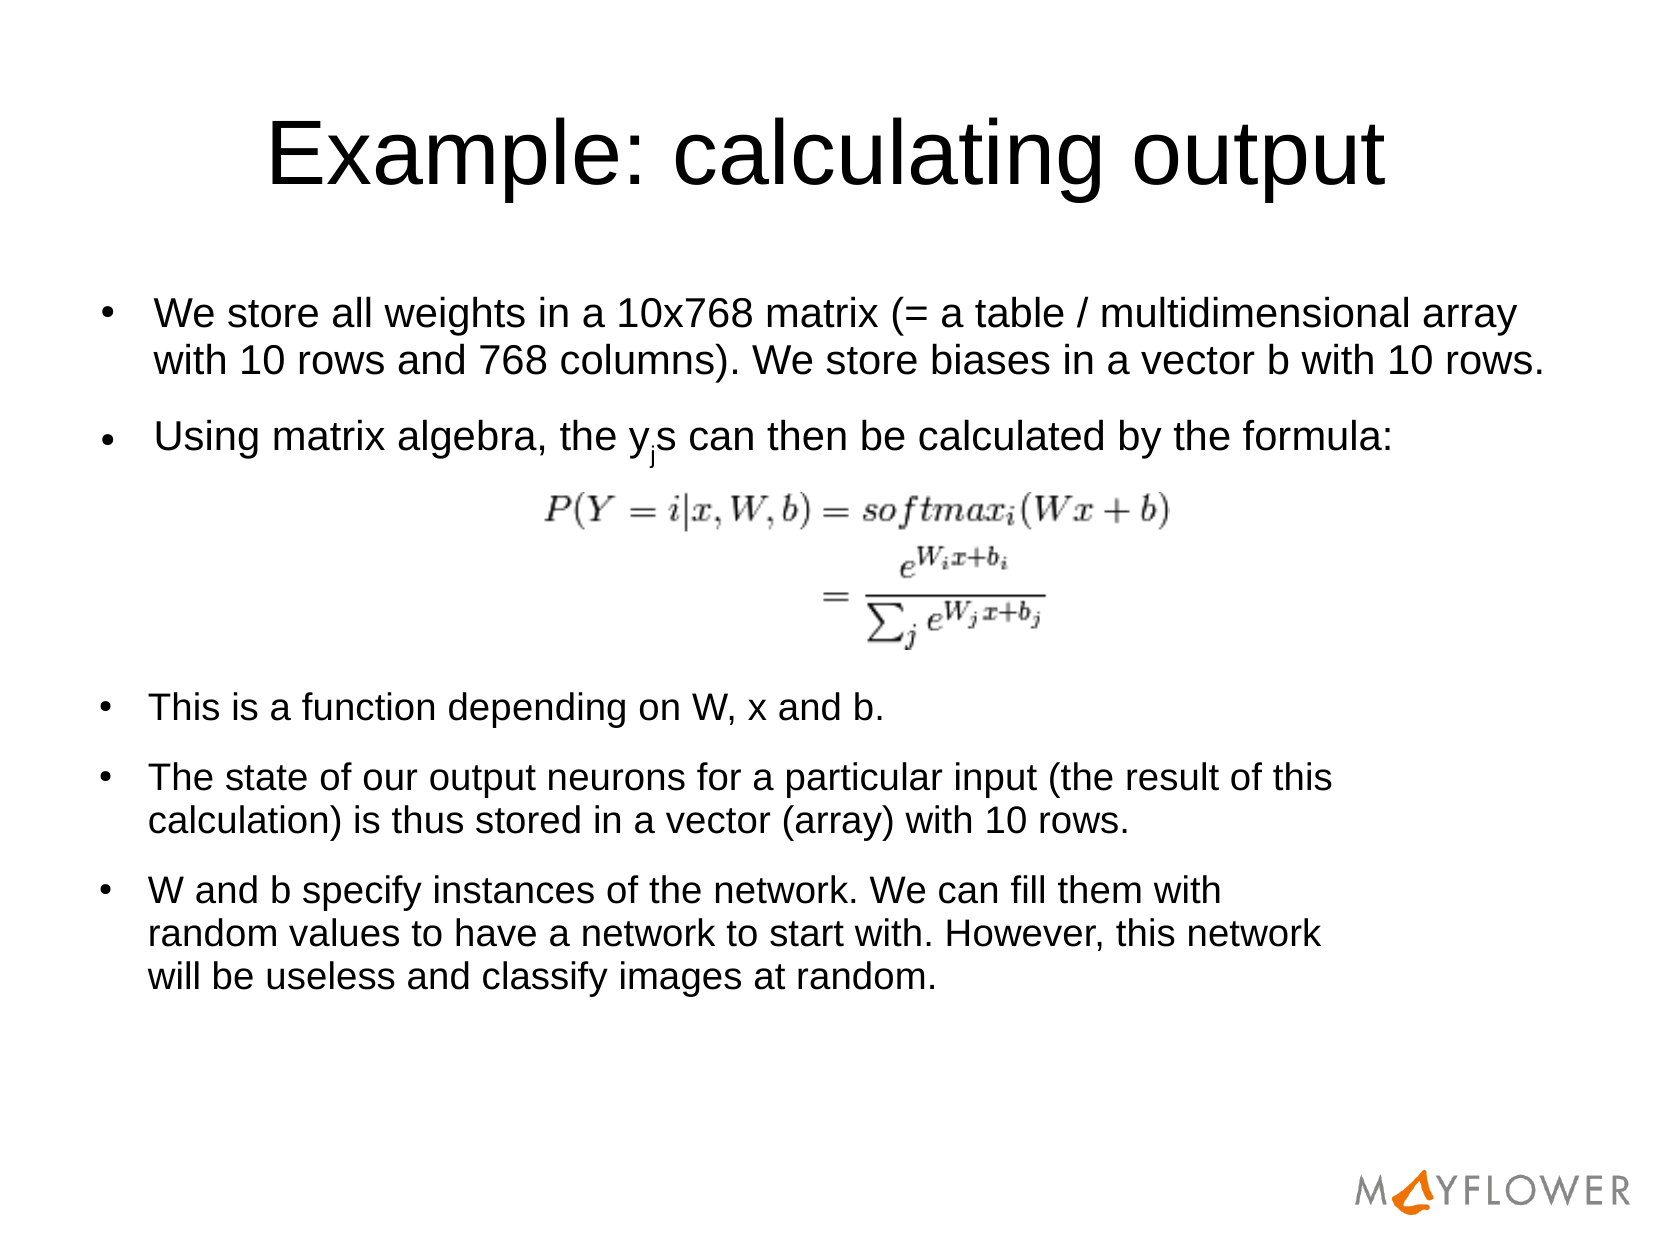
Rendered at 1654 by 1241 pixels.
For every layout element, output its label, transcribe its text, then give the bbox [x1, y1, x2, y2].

picture [1355, 1169, 1630, 1215]
picture [543, 492, 1170, 650]
title Example: calculating output [82, 49, 1571, 257]
list This is a function depending on W, x and b. The state of our output neurons for a particular input (the result of this calculation) is thus stored in a vector (array) with 10 rows. W and b specify instances of the network. We can fill them with random values to have a network to start with. However, this network will be useless and classify images at random. [82, 685, 1359, 999]
list We store all weights in a 10x768 matrix (= a table / multidimensional array with 10 rows and 768 columns). We store biases in a vector b with 10 rows. Using matrix algebra, the yjs can then be calculated by the formula: [82, 290, 1571, 485]
